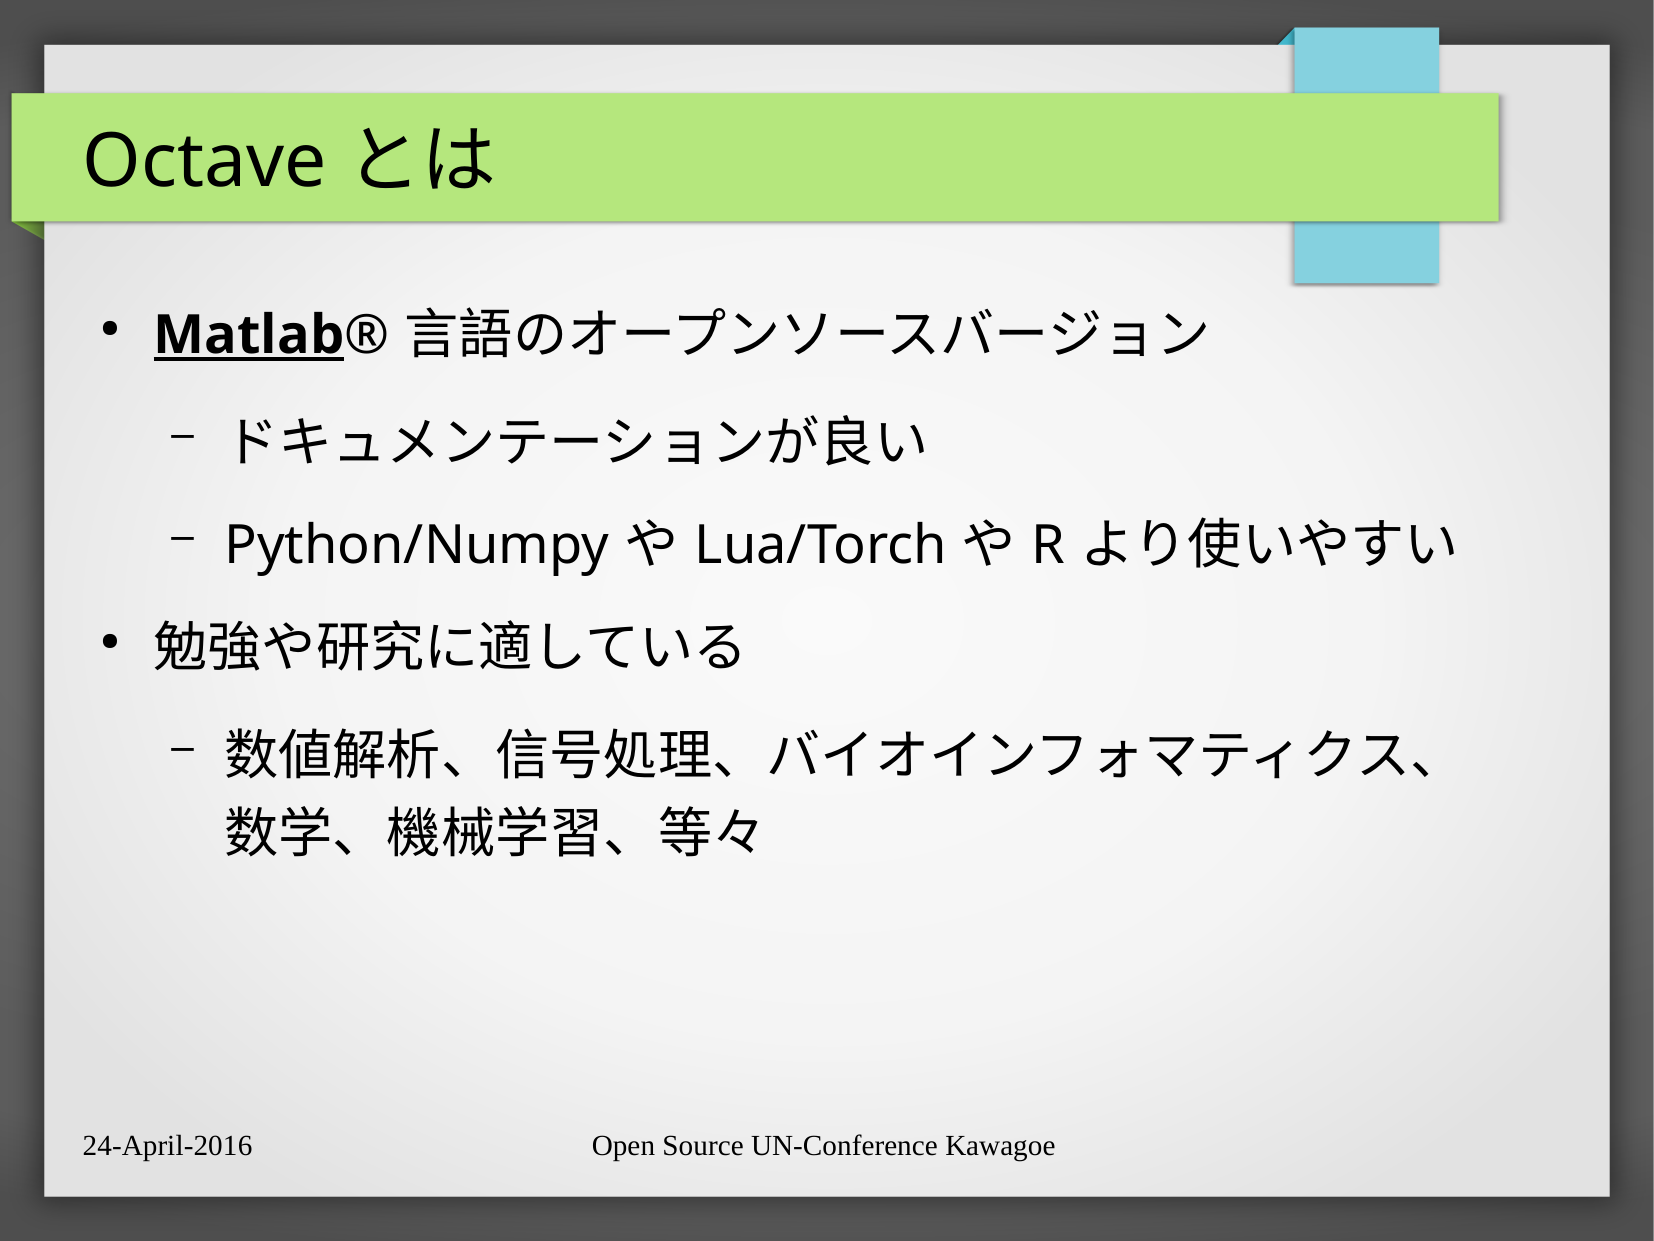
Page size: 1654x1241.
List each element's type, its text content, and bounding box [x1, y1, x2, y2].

picture [0, 0, 1654, 1241]
title Octaveとは [82, 94, 1264, 213]
list Matlab®言語のオープンソースバージョン ドキュメンテーションが良い Python/NumpyやLua/TorchやRより使いやすい 勉強や研究に適している 数値解析、信号処理、バイオインフォマティクス、数学、機械学習、等々 [82, 290, 1516, 1010]
